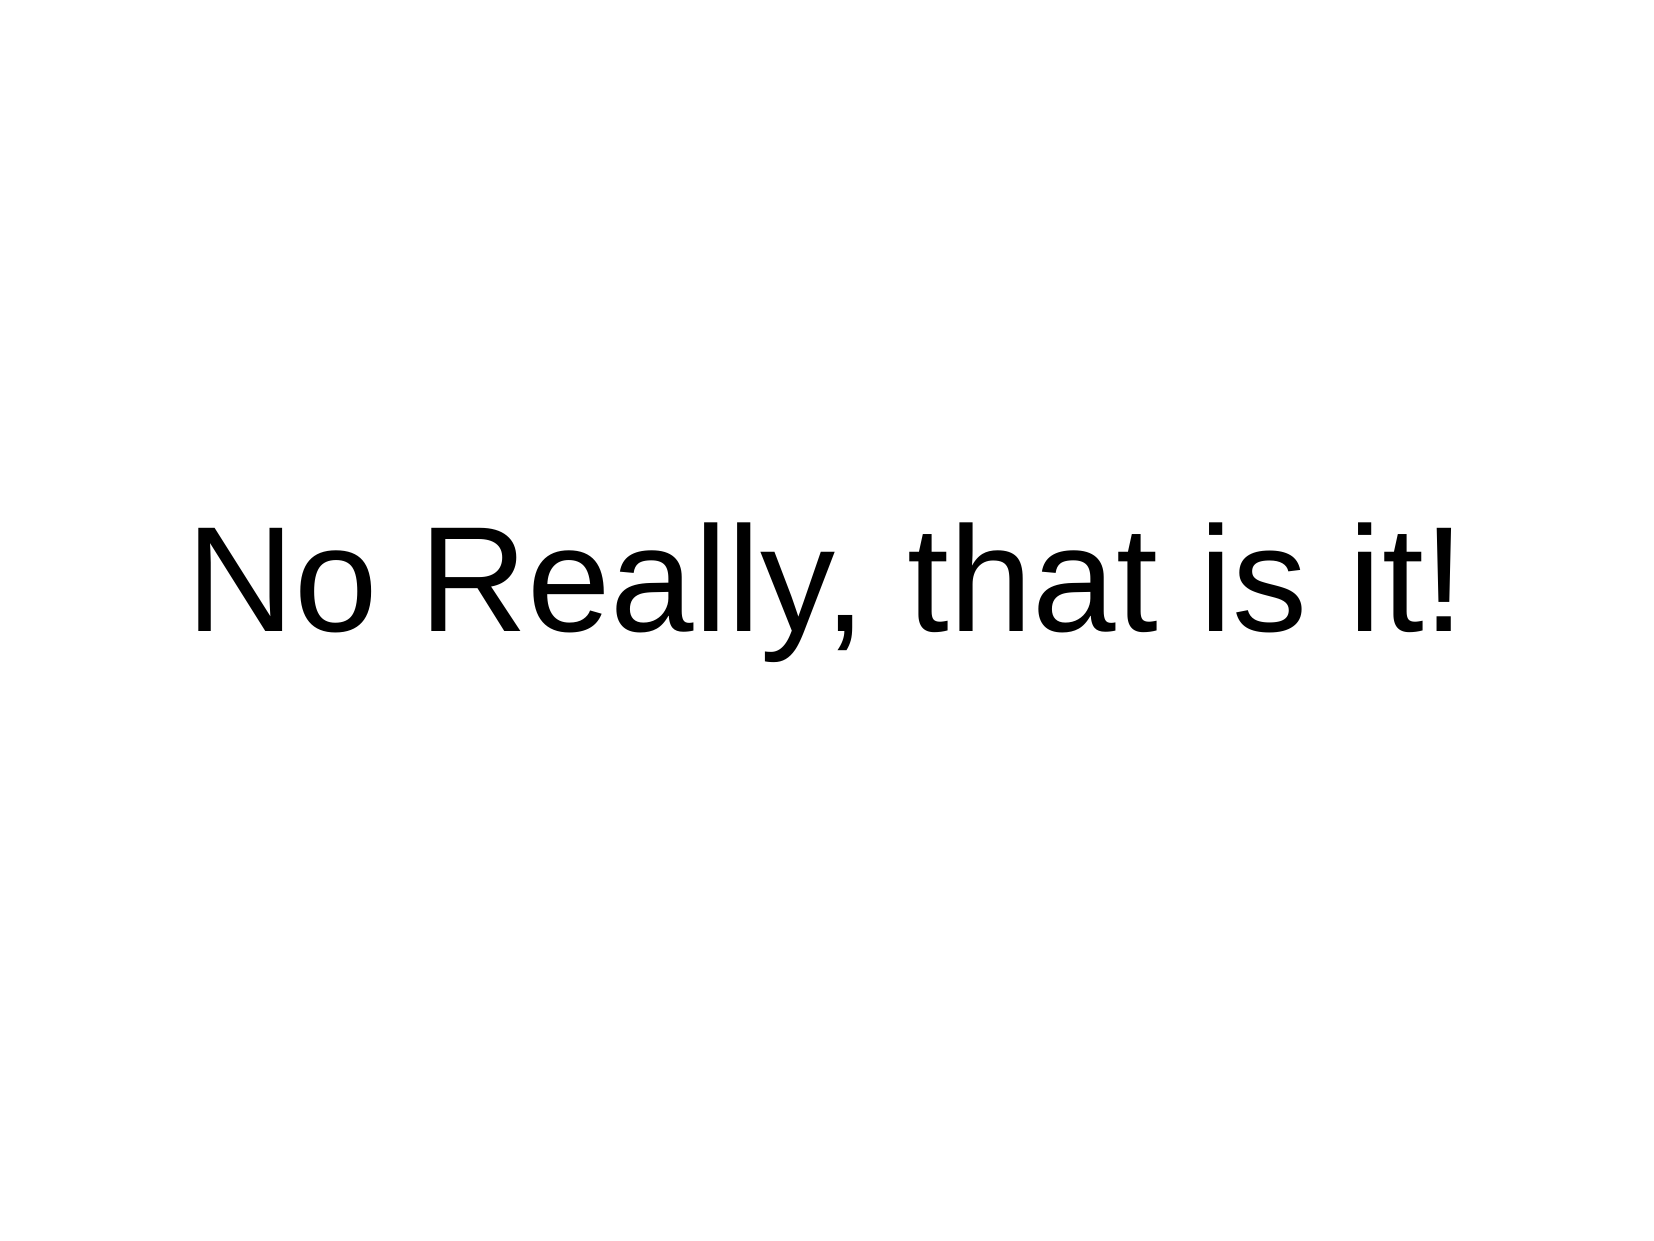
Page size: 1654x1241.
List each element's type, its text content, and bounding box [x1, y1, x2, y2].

subtitle No Really, that is it! [82, 56, 1571, 1102]
